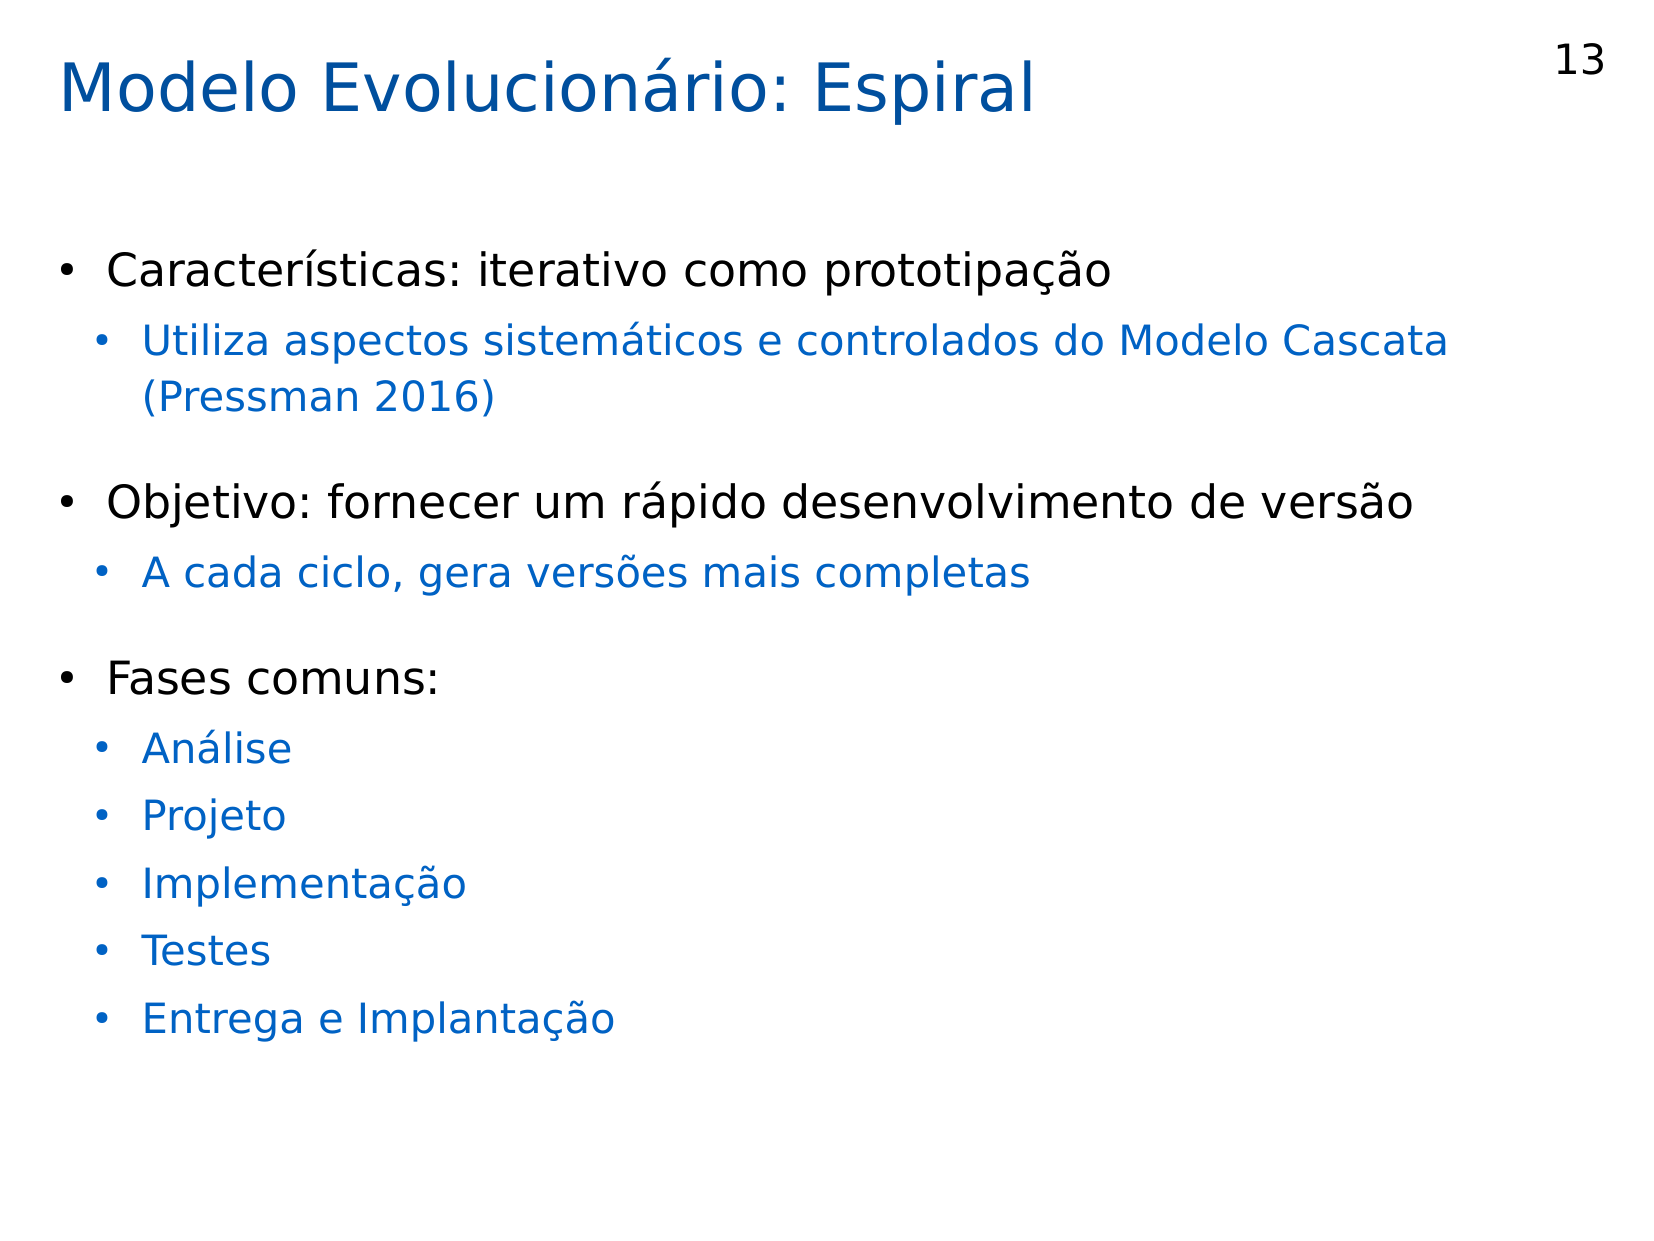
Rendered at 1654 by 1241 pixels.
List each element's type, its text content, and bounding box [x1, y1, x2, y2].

title Modelo Evolucionário: Espiral [59, 29, 1506, 148]
list Características: iterativo como prototipação Utiliza aspectos sistemáticos e controlados do Modelo Cascata (Pressman 2016) Objetivo: fornecer um rápido desenvolvimento de versão A cada ciclo, gera versões mais completas Fases comuns: Análise Projeto Implementação Testes Entrega e Implantação [59, 236, 1595, 1211]
